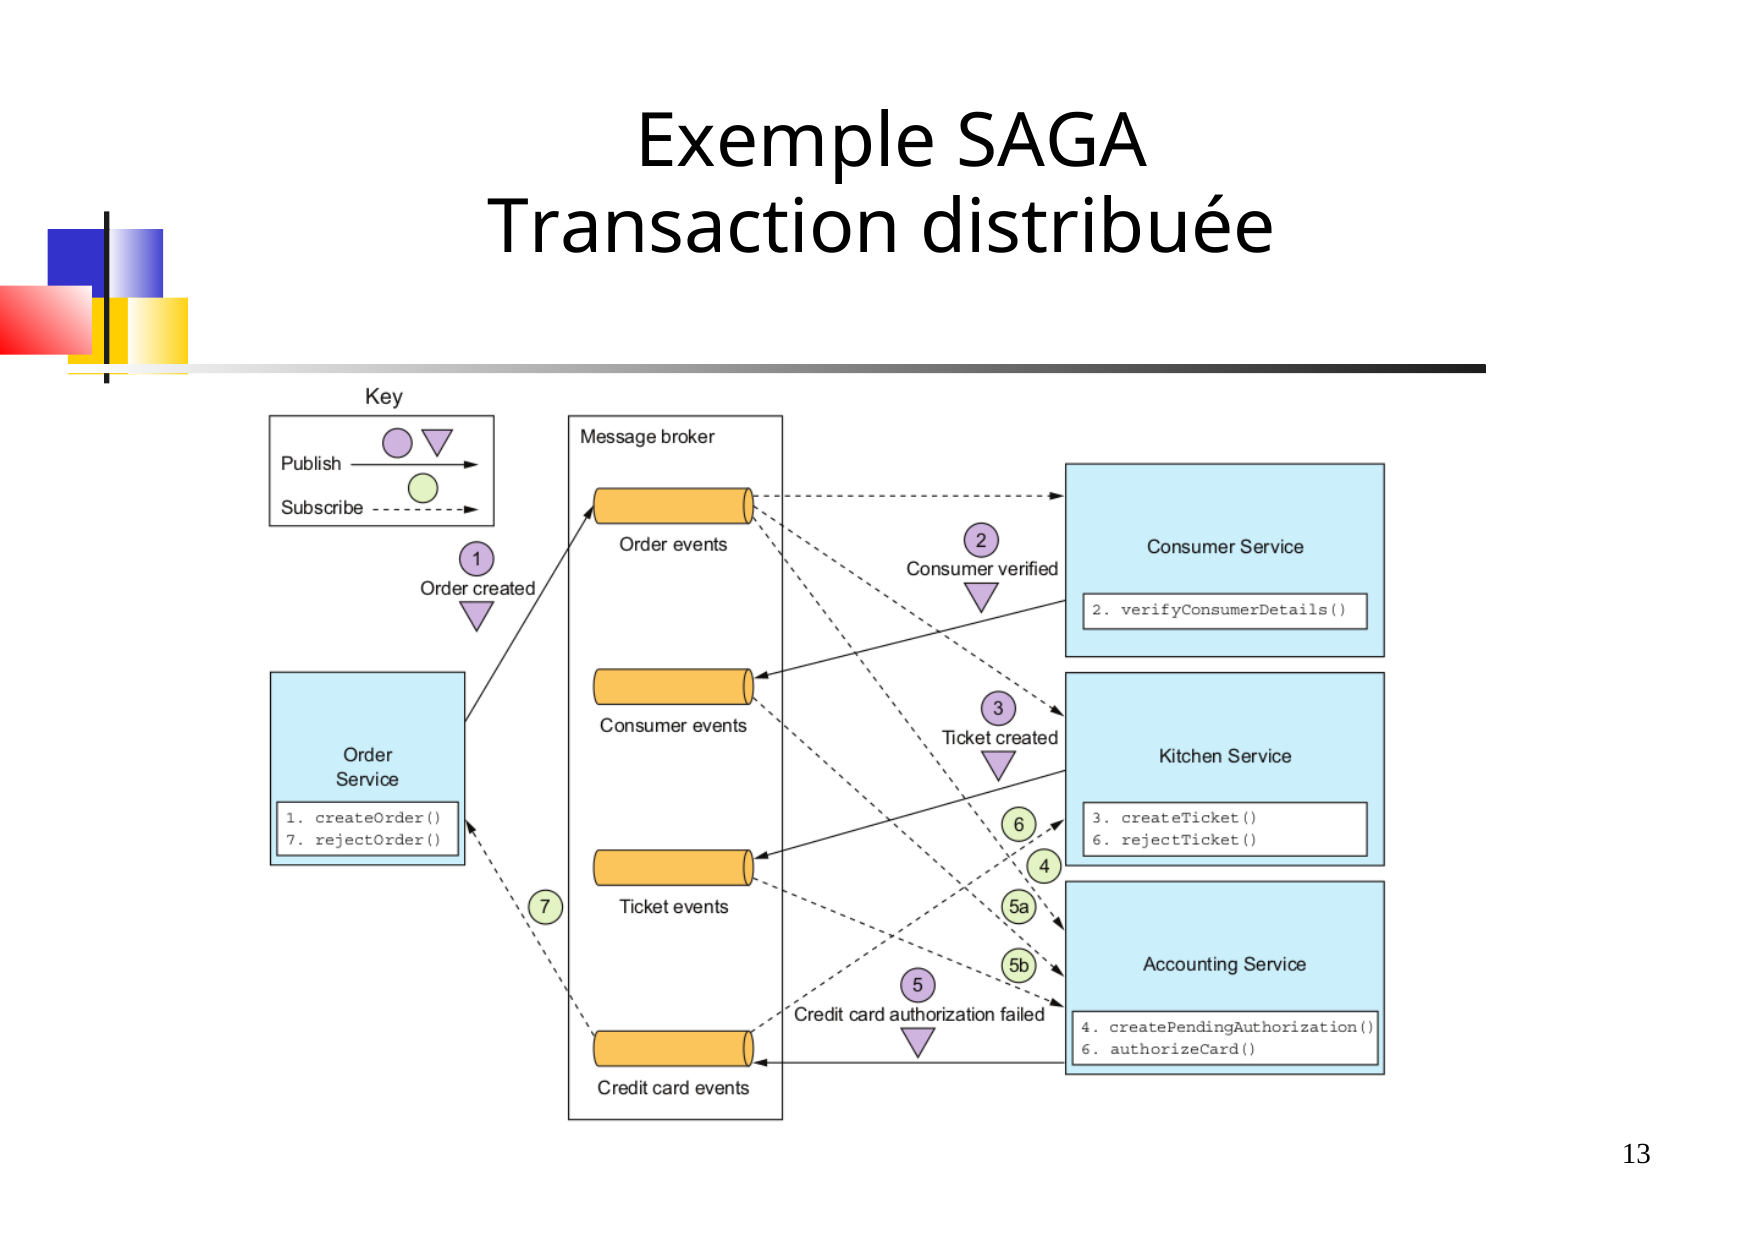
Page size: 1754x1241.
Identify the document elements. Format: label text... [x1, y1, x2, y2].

picture [248, 377, 1417, 1136]
title Exemple SAGA Transaction distribuée [197, 4, 1586, 363]
